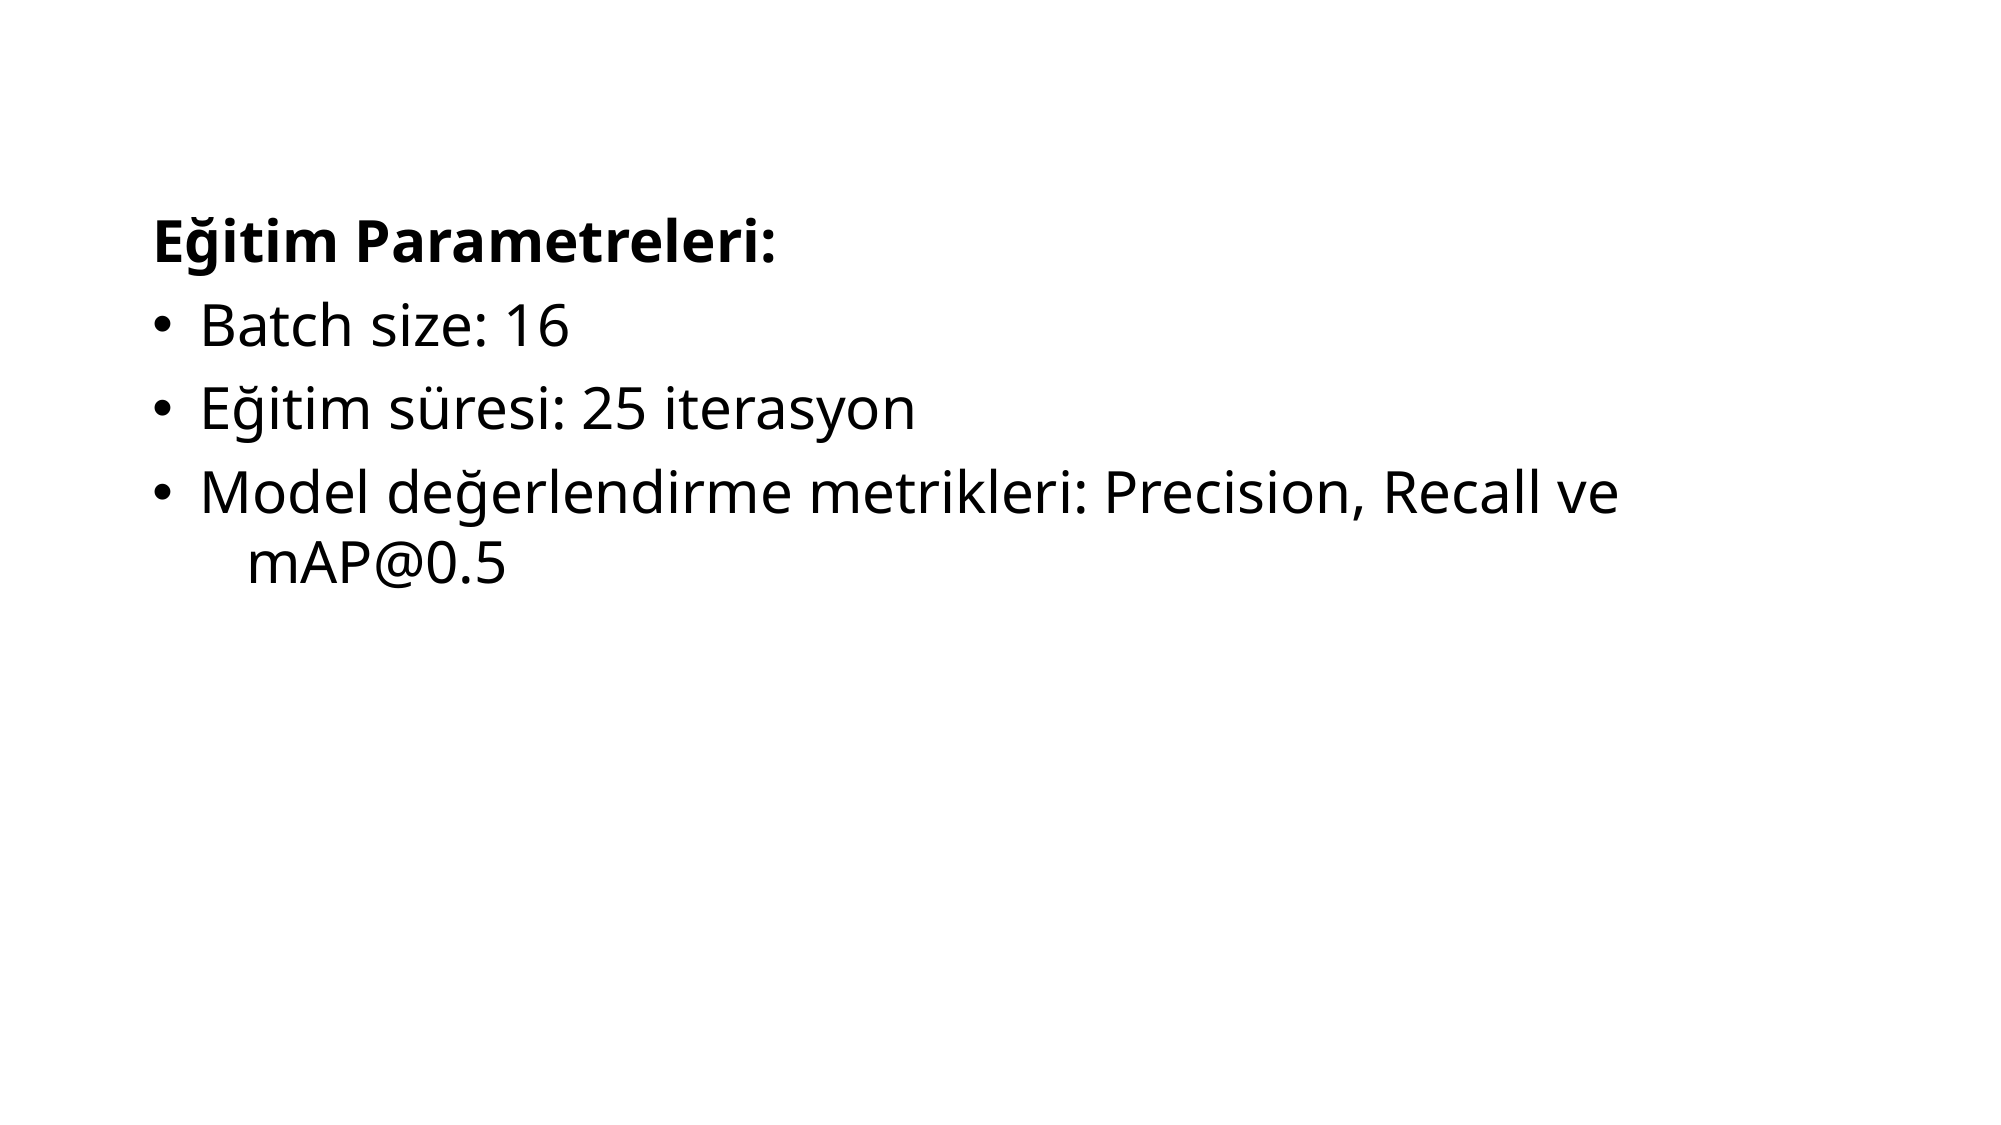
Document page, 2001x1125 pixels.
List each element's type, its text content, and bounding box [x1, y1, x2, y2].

list Eğitim Parametreleri: Batch size: 16 Eğitim süresi: 25 iterasyon Model değerlendirme metrikleri: Precision, Recall ve mAP@0.5 [137, 204, 1863, 919]
